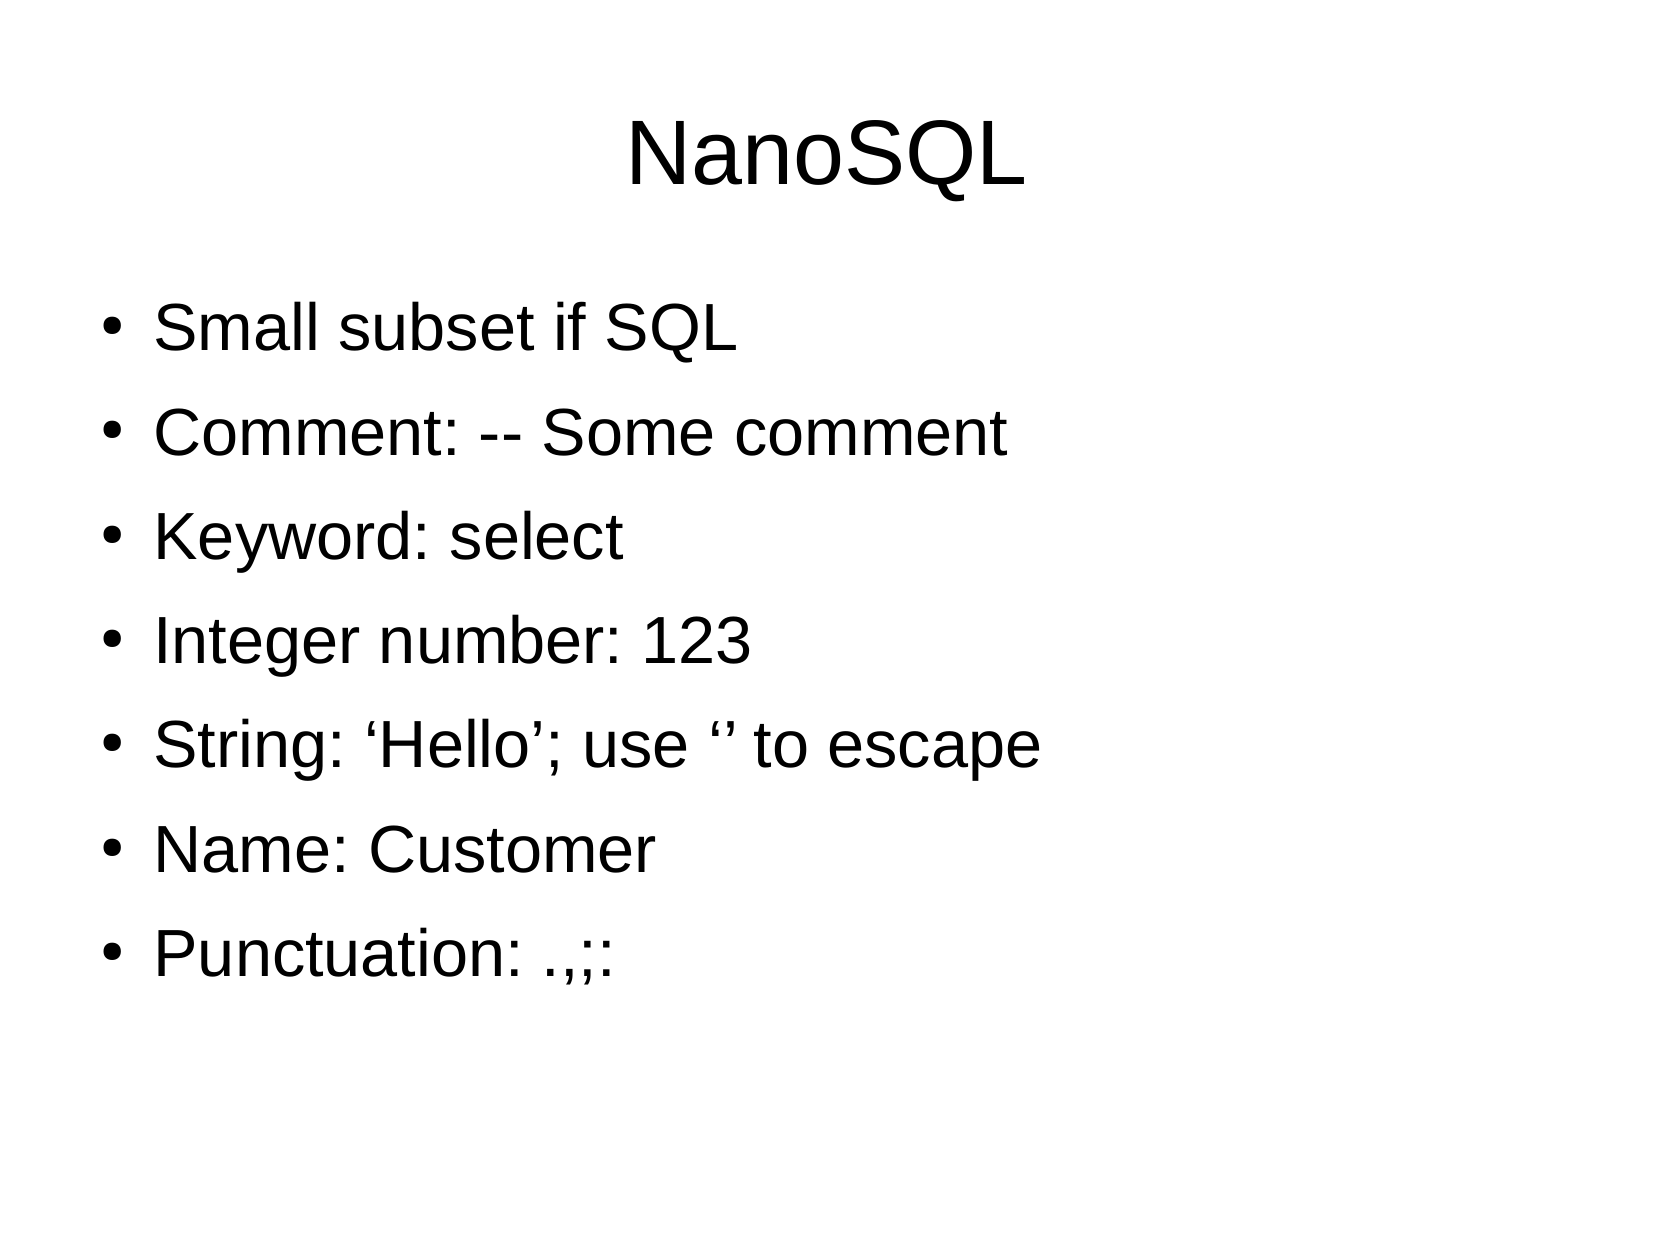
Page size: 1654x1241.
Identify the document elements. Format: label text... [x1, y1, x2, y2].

list Small subset if SQL Comment: -- Some comment Keyword: select Integer number: 123 String: ‘Hello’; use ‘’ to escape Name: Customer Punctuation: .,;: [82, 290, 1571, 1010]
title NanoSQL [82, 49, 1571, 257]
